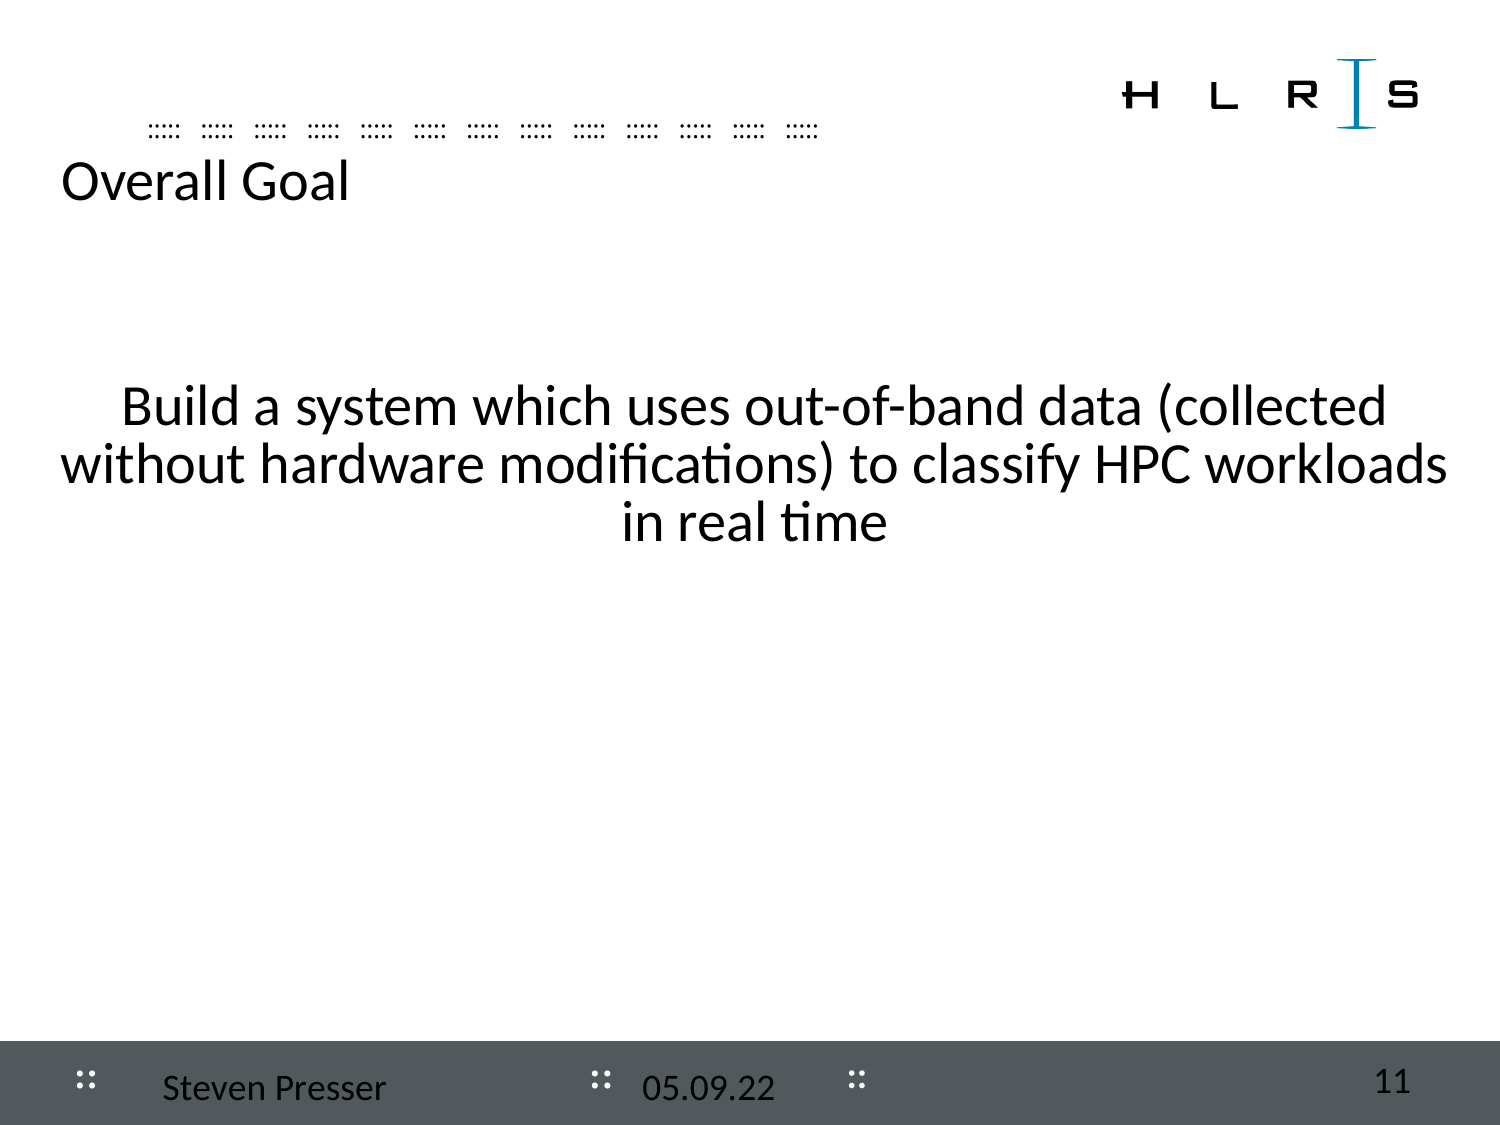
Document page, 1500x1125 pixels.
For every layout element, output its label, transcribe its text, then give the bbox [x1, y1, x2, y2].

subtitle Build a system which uses out-of-band data (collected without hardware modifications) to classify HPC workloads in real time [46, 108, 1464, 829]
picture [1360, 59, 1418, 108]
picture [1122, 59, 1353, 108]
